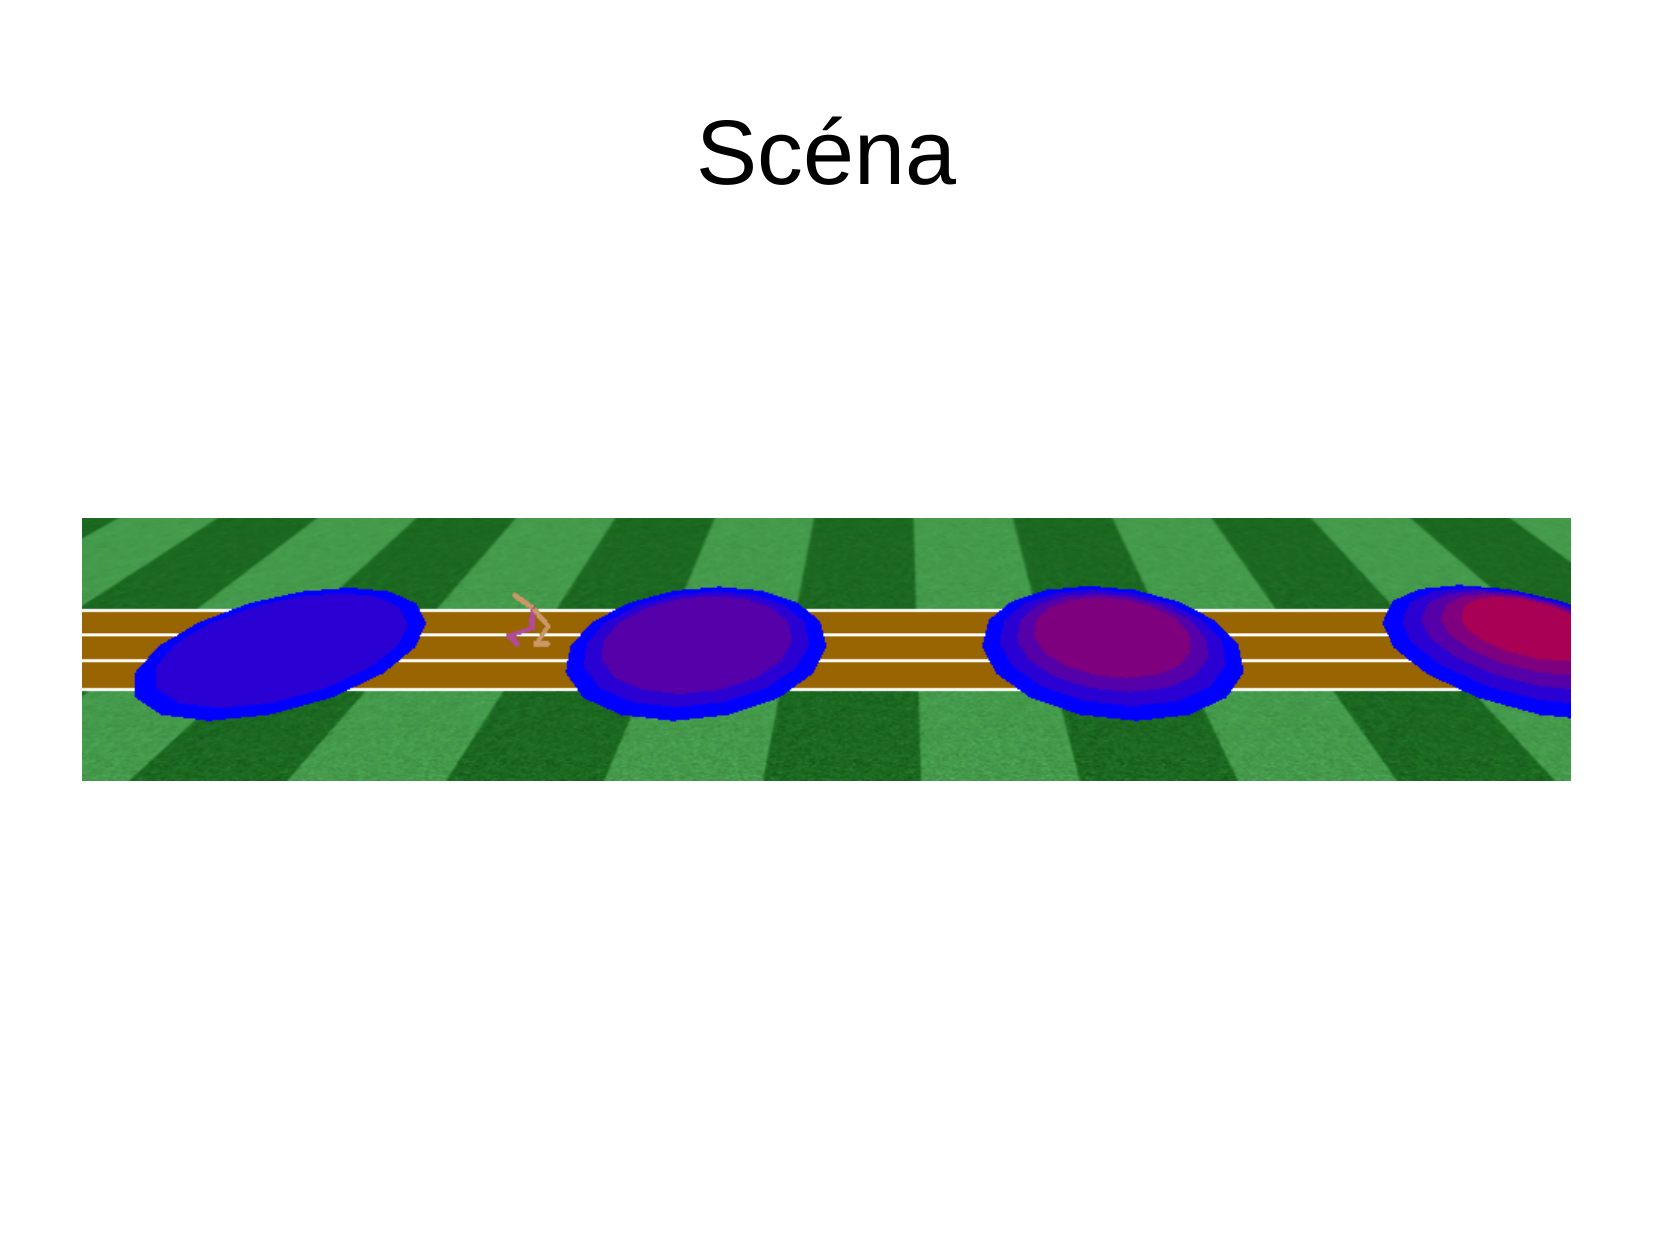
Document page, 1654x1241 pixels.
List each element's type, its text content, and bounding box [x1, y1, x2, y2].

title Scéna [82, 49, 1571, 257]
picture [82, 518, 1571, 781]
